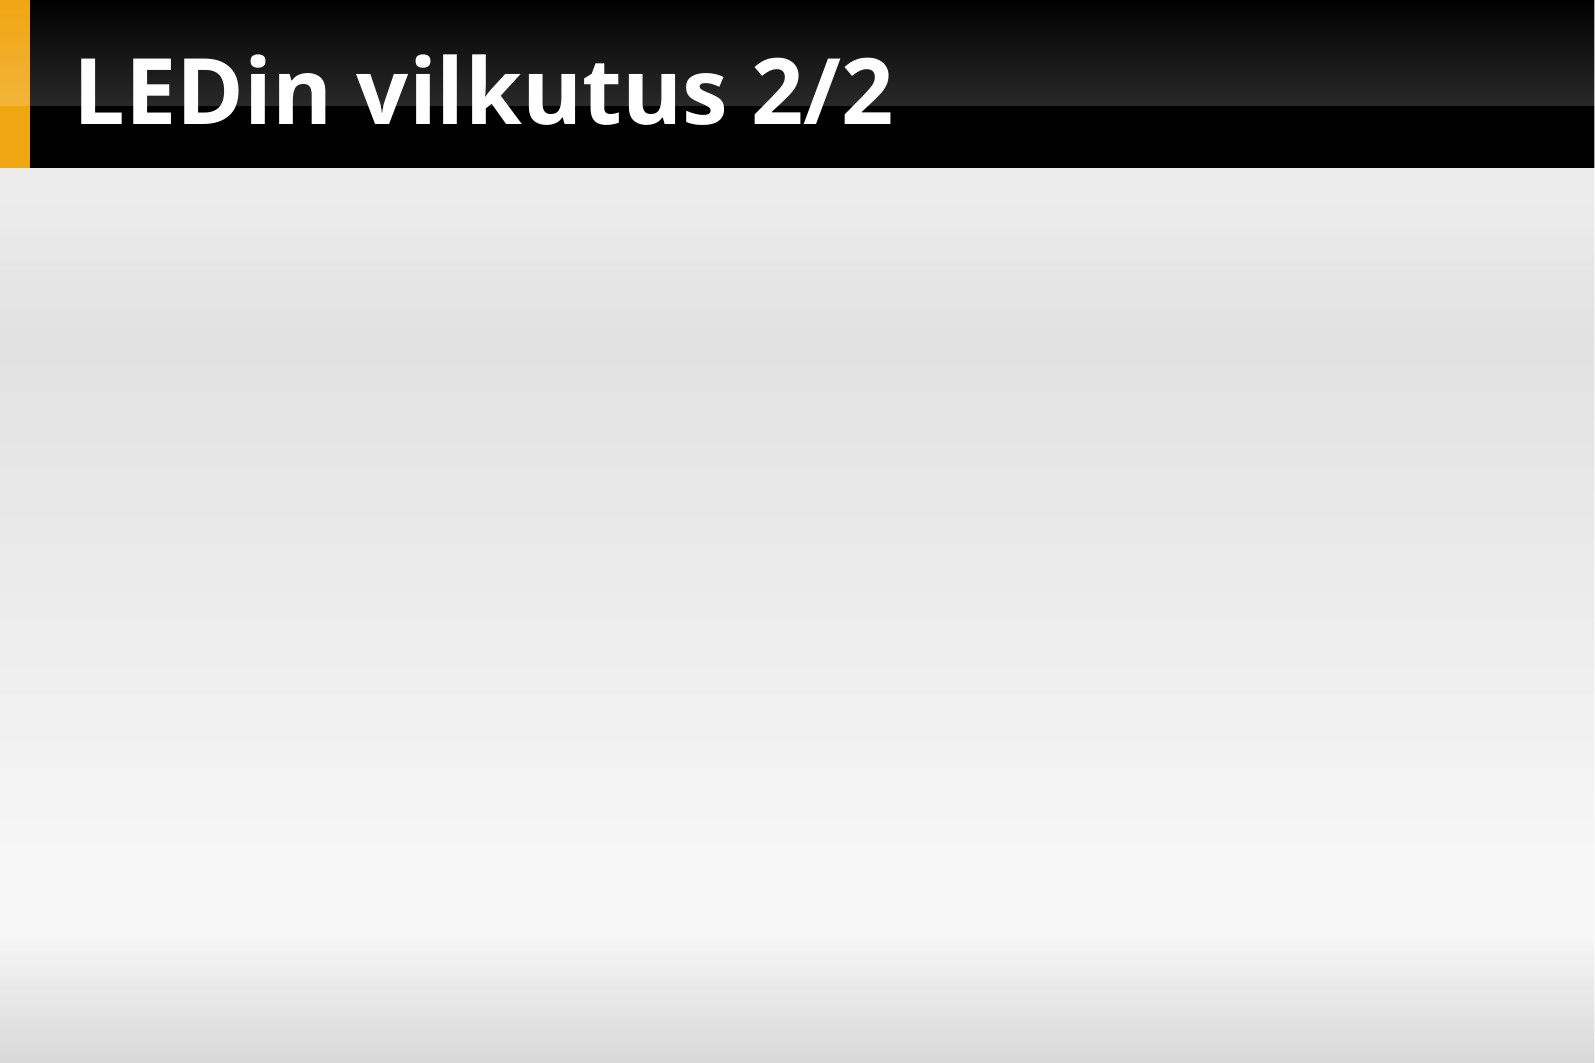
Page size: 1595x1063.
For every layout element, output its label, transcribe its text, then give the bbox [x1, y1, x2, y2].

title LEDin vilkutus 2/2 [74, 7, 1510, 171]
picture [0, 0, 1595, 1063]
